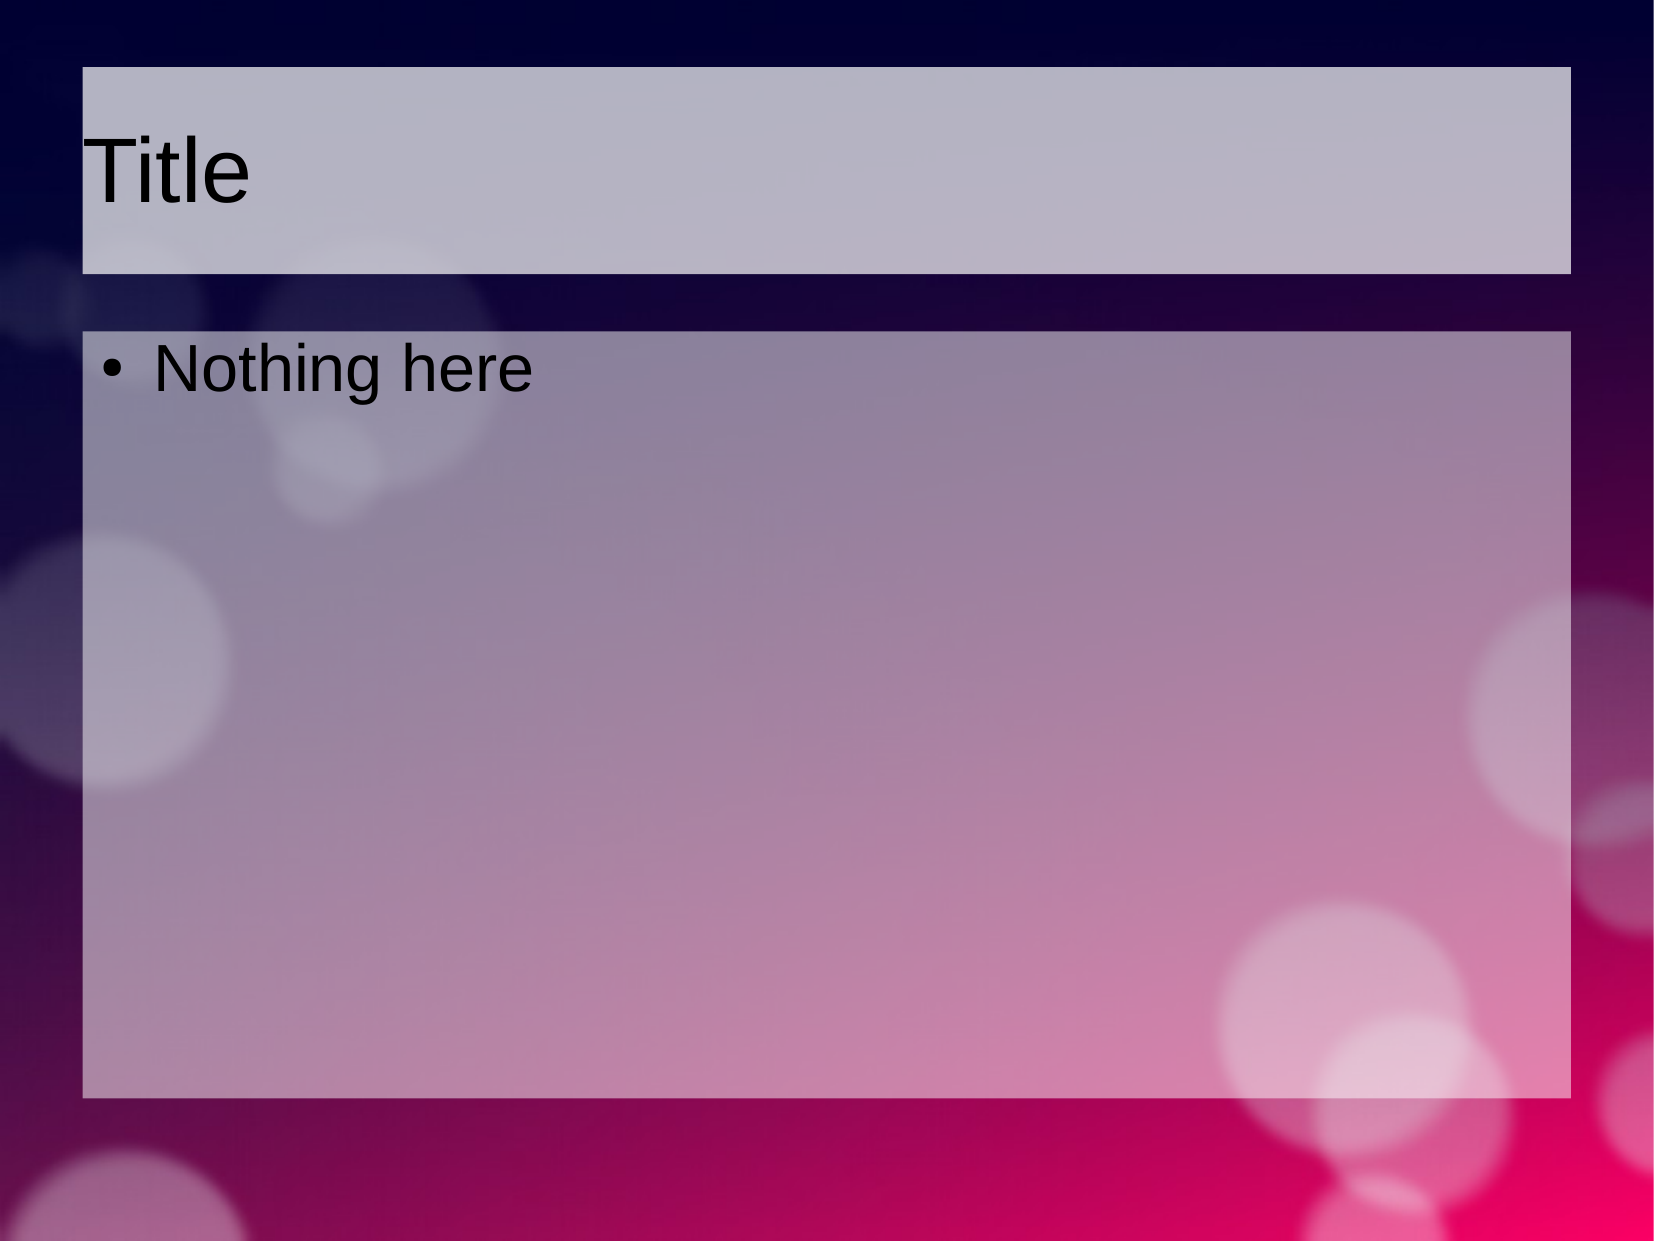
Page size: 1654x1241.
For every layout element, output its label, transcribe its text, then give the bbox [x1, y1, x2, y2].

list Nothing here [82, 331, 1571, 1099]
picture [0, 0, 1654, 1241]
title Title [82, 67, 1571, 275]
